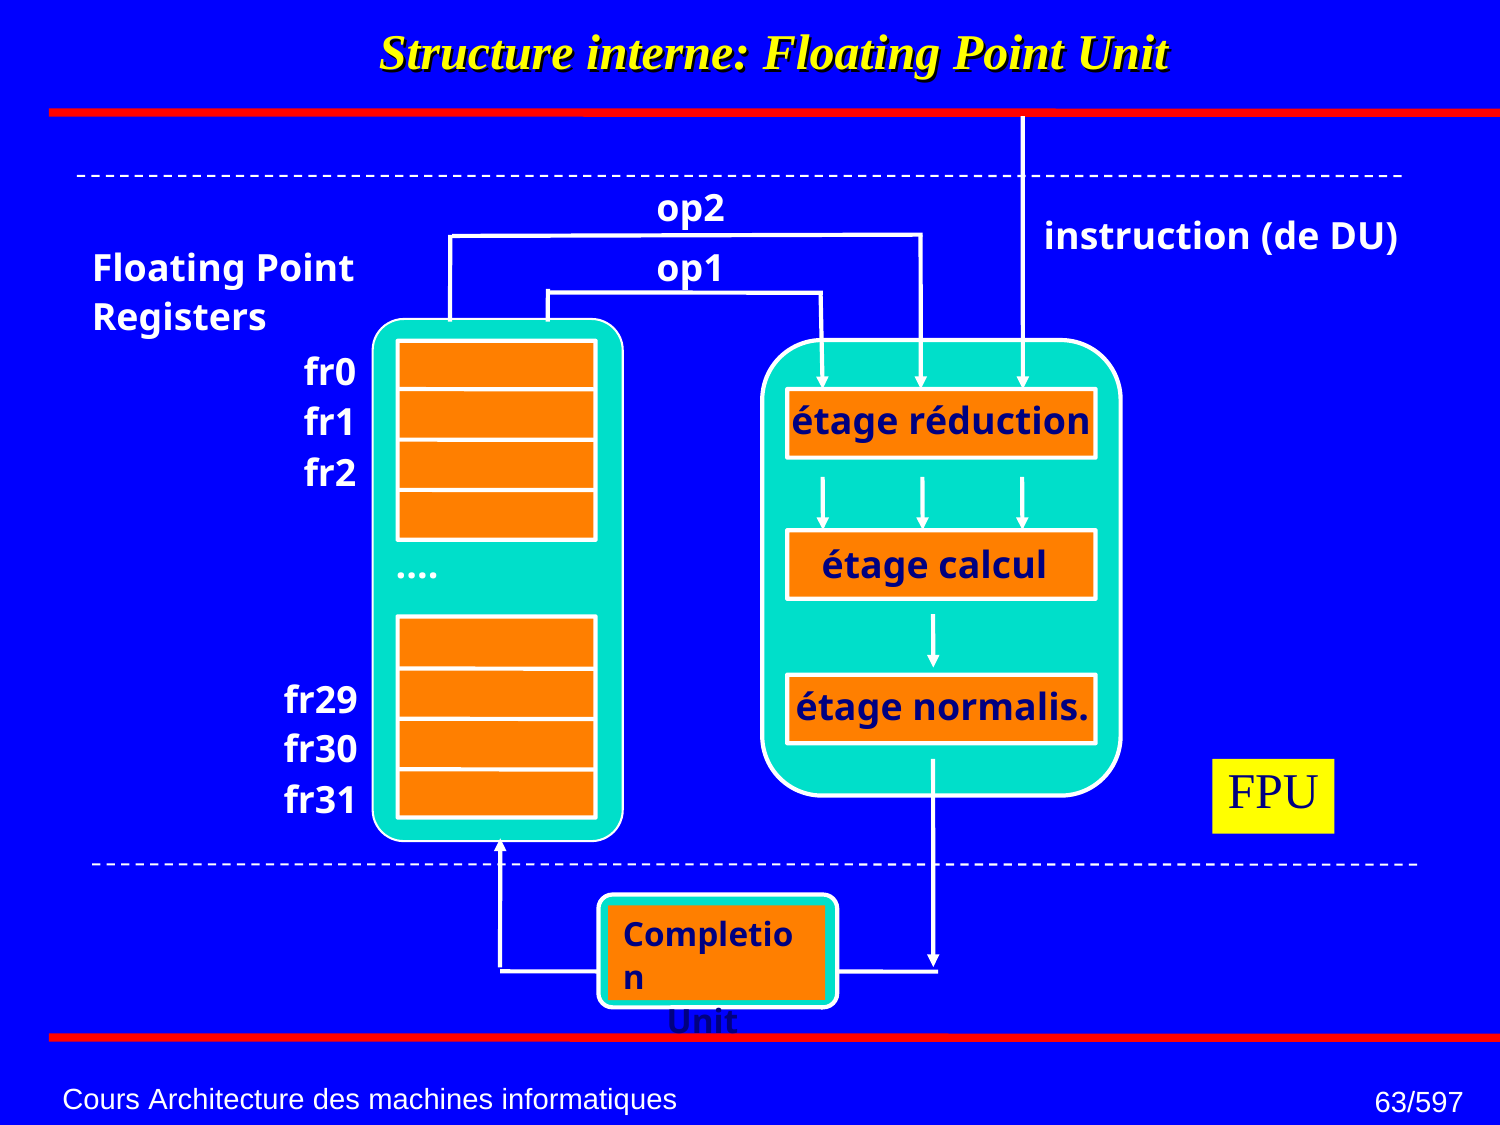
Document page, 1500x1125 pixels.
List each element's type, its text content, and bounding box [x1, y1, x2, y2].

text_box Floating Point Registers [77, 235, 371, 350]
text_box [1212, 827, 1335, 834]
text_box [824, 340, 920, 389]
text_box [372, 318, 623, 842]
text_box instruction (de DU) [1028, 204, 1414, 268]
title Structure interne: Floating Point Unit [141, 15, 1406, 88]
text_box op1 [641, 239, 741, 299]
text_box étage normalis. [780, 674, 1105, 738]
text_box [762, 340, 1121, 796]
text_box étage calcul [806, 532, 1063, 596]
text_box op2 [641, 175, 741, 239]
text_box Completion Unit [608, 905, 826, 1051]
text_box fr29 fr30 fr31 [268, 667, 374, 833]
text_box fr0 fr1 fr2 [288, 340, 372, 505]
text_box .... [341, 532, 454, 596]
text_box [598, 894, 838, 1007]
text_box étage réduction [776, 389, 1107, 452]
text_box [922, 340, 1022, 389]
text_box FPU [1212, 758, 1335, 827]
